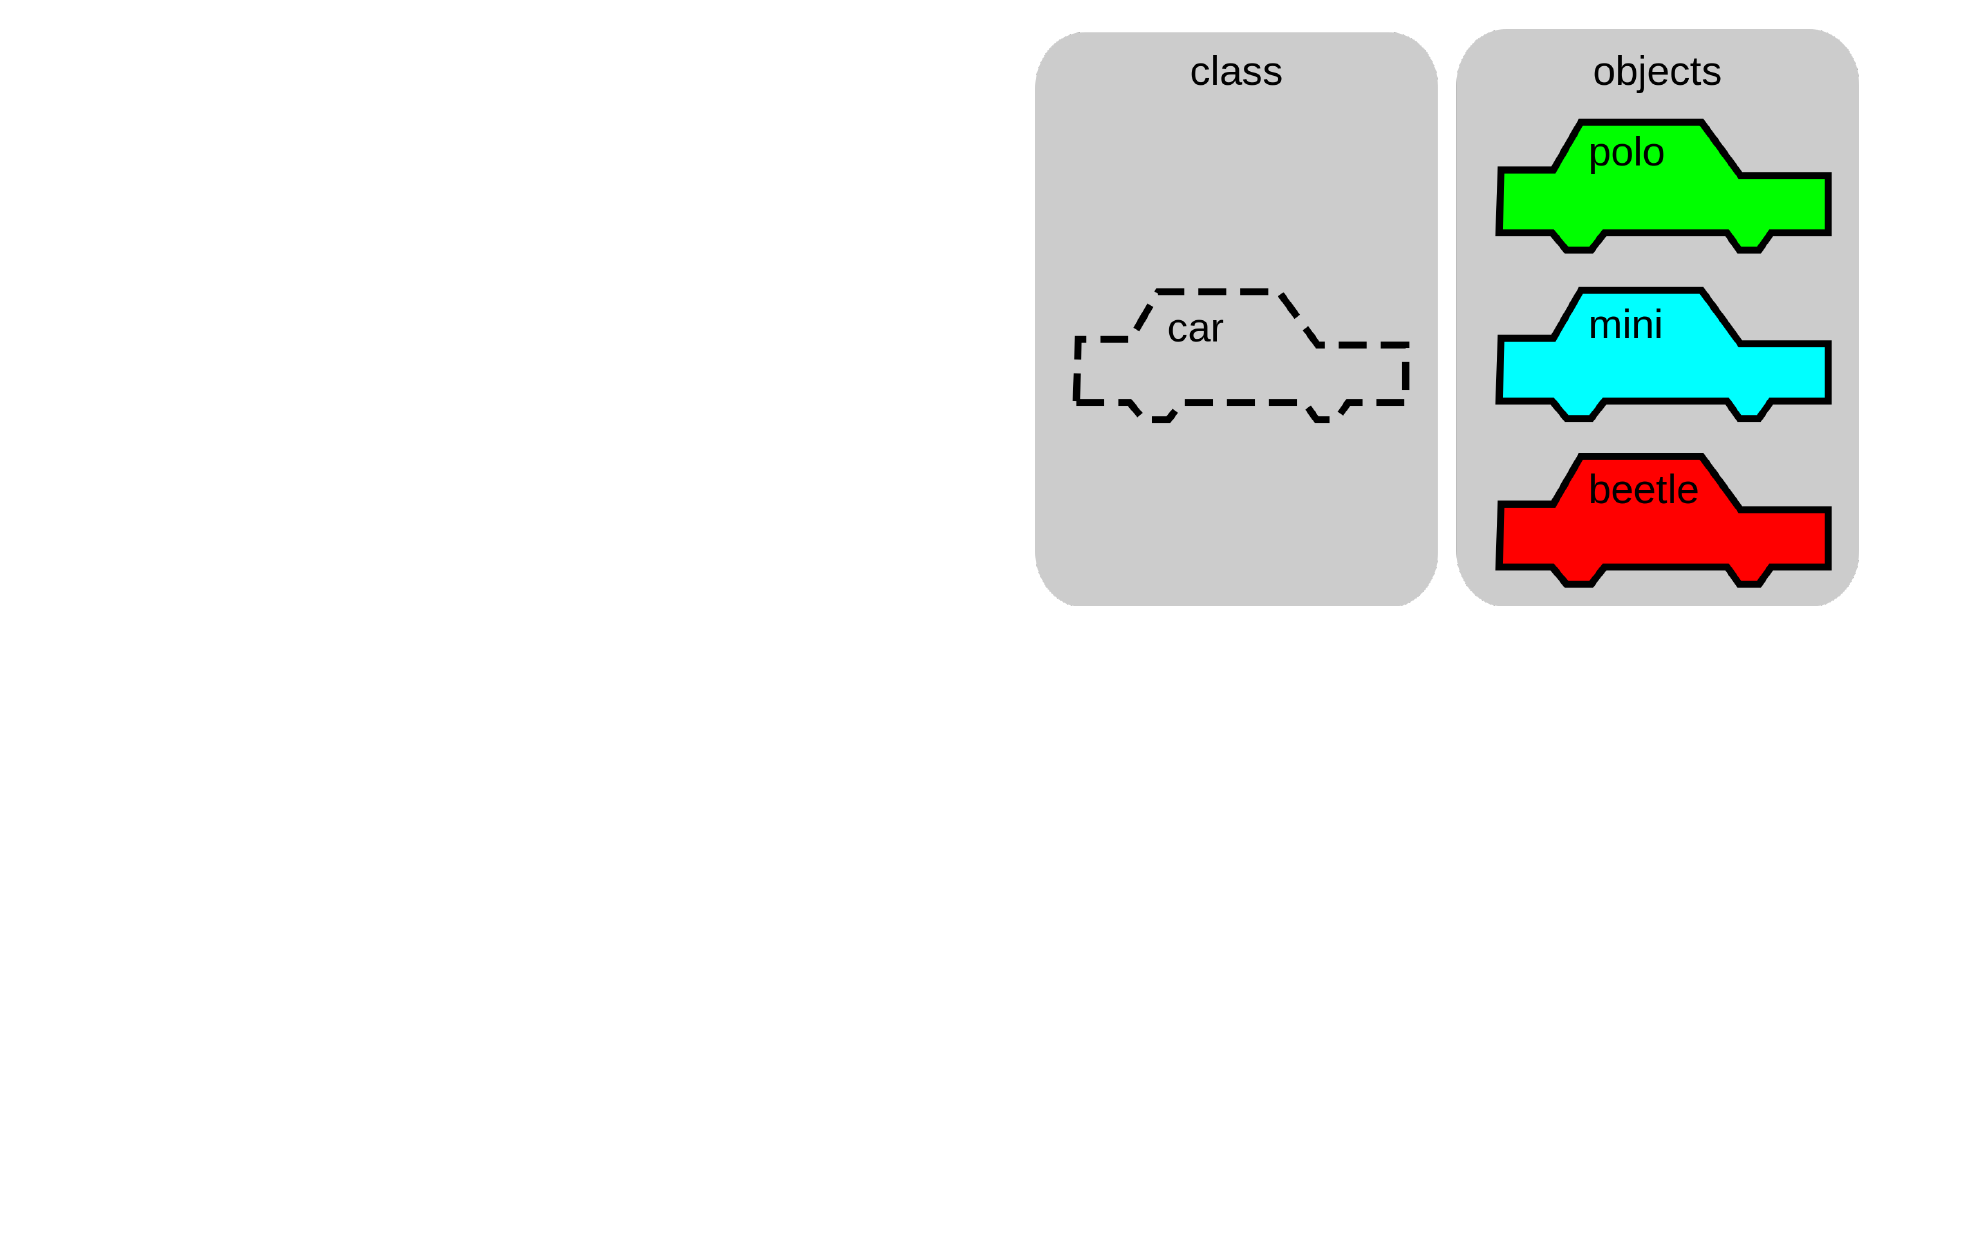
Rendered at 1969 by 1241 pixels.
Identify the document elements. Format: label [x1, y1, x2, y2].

picture [1035, 29, 1859, 606]
